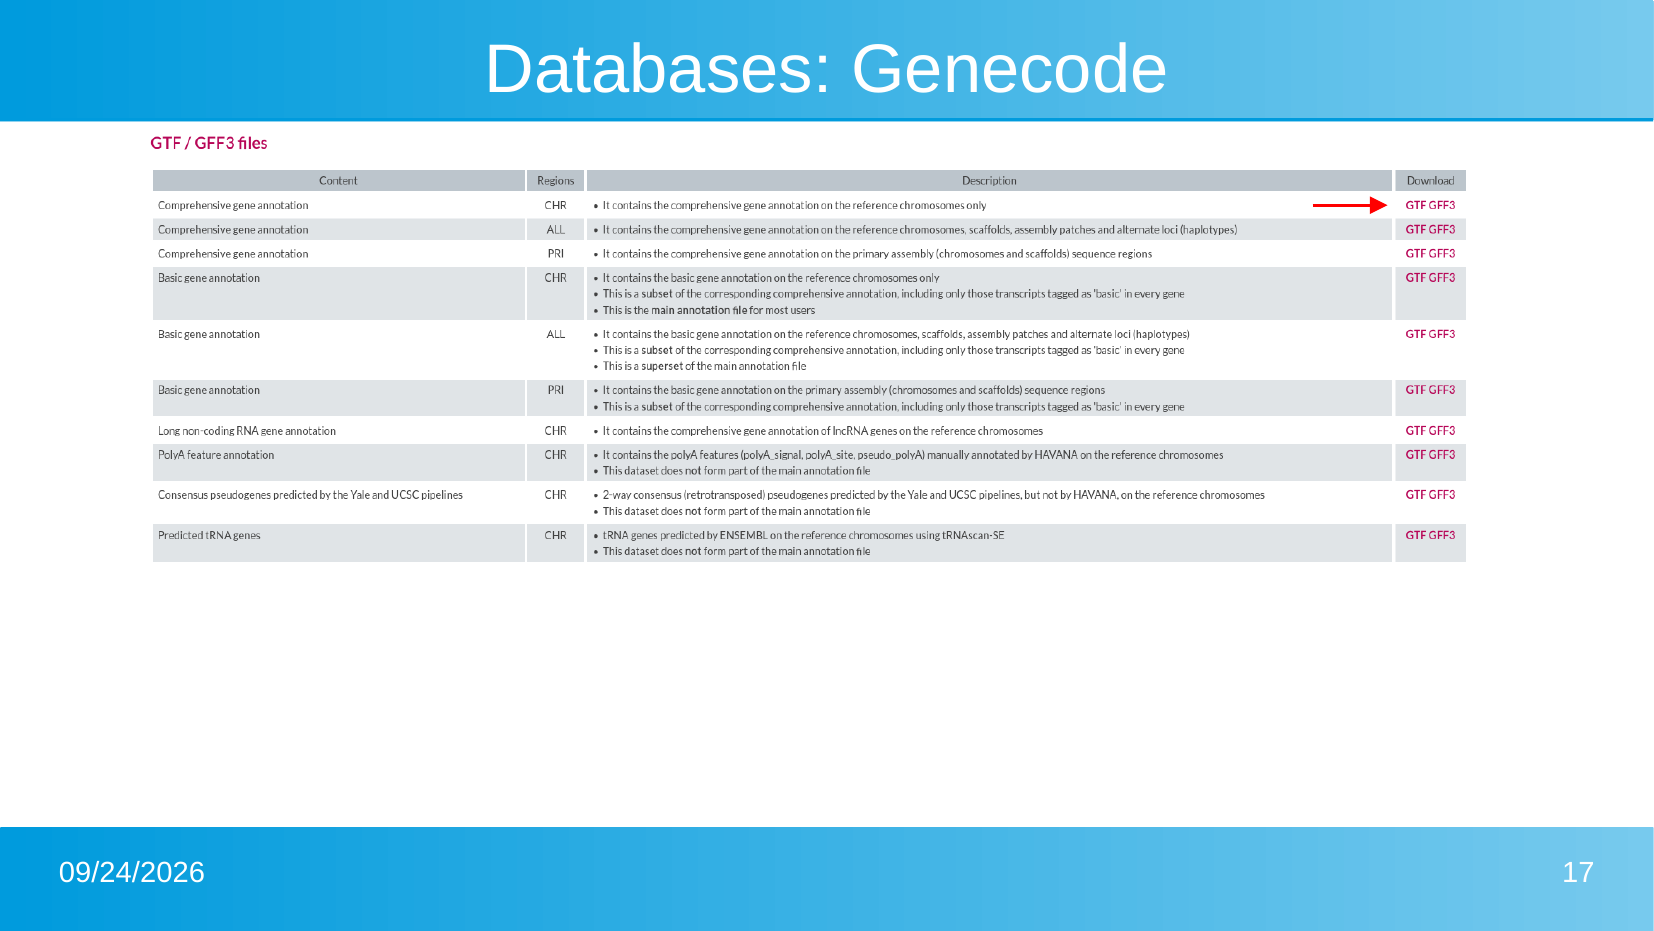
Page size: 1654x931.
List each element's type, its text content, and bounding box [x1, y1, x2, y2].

picture [150, 130, 1468, 563]
title Databases: Genecode [59, 29, 1595, 108]
